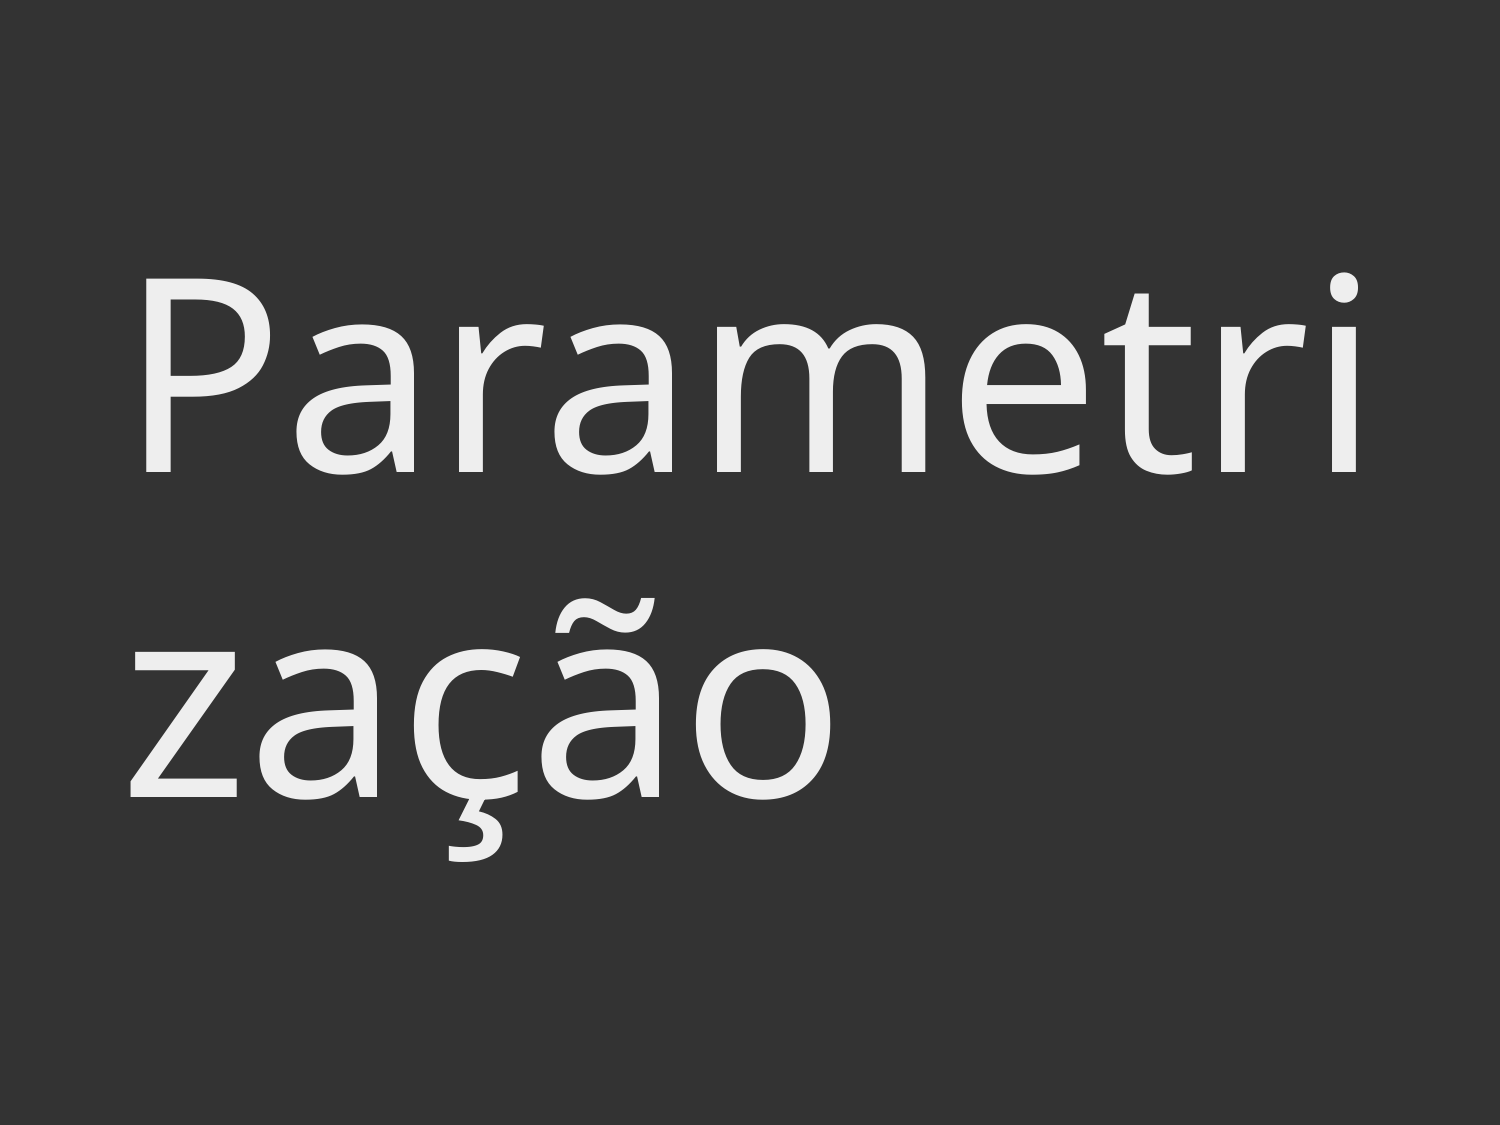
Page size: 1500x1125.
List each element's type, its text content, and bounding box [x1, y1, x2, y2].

title Parametrização [75, 57, 1425, 997]
